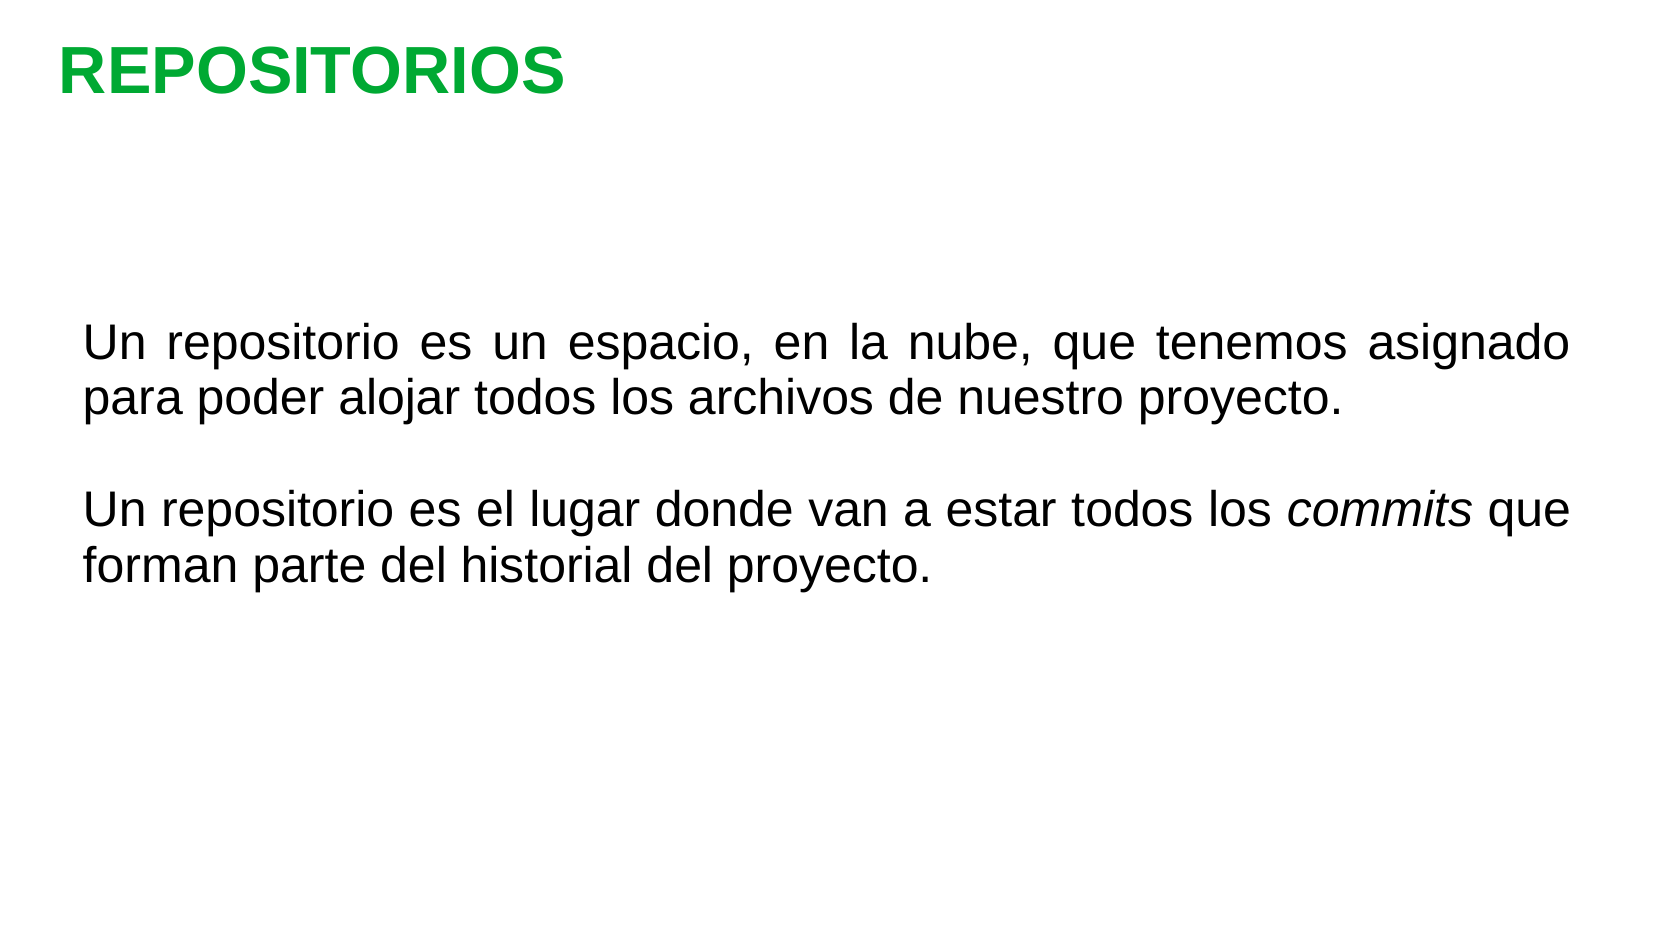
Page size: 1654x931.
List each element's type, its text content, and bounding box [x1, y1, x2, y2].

title REPOSITORIOS [59, 24, 1548, 118]
subtitle Un repositorio es un espacio, en la nube, que tenemos asignado para poder alojar todos los archivos de nuestro proyecto. Un repositorio es el lugar donde van a estar todos los commits que forman parte del historial del proyecto. [82, 118, 1571, 788]
